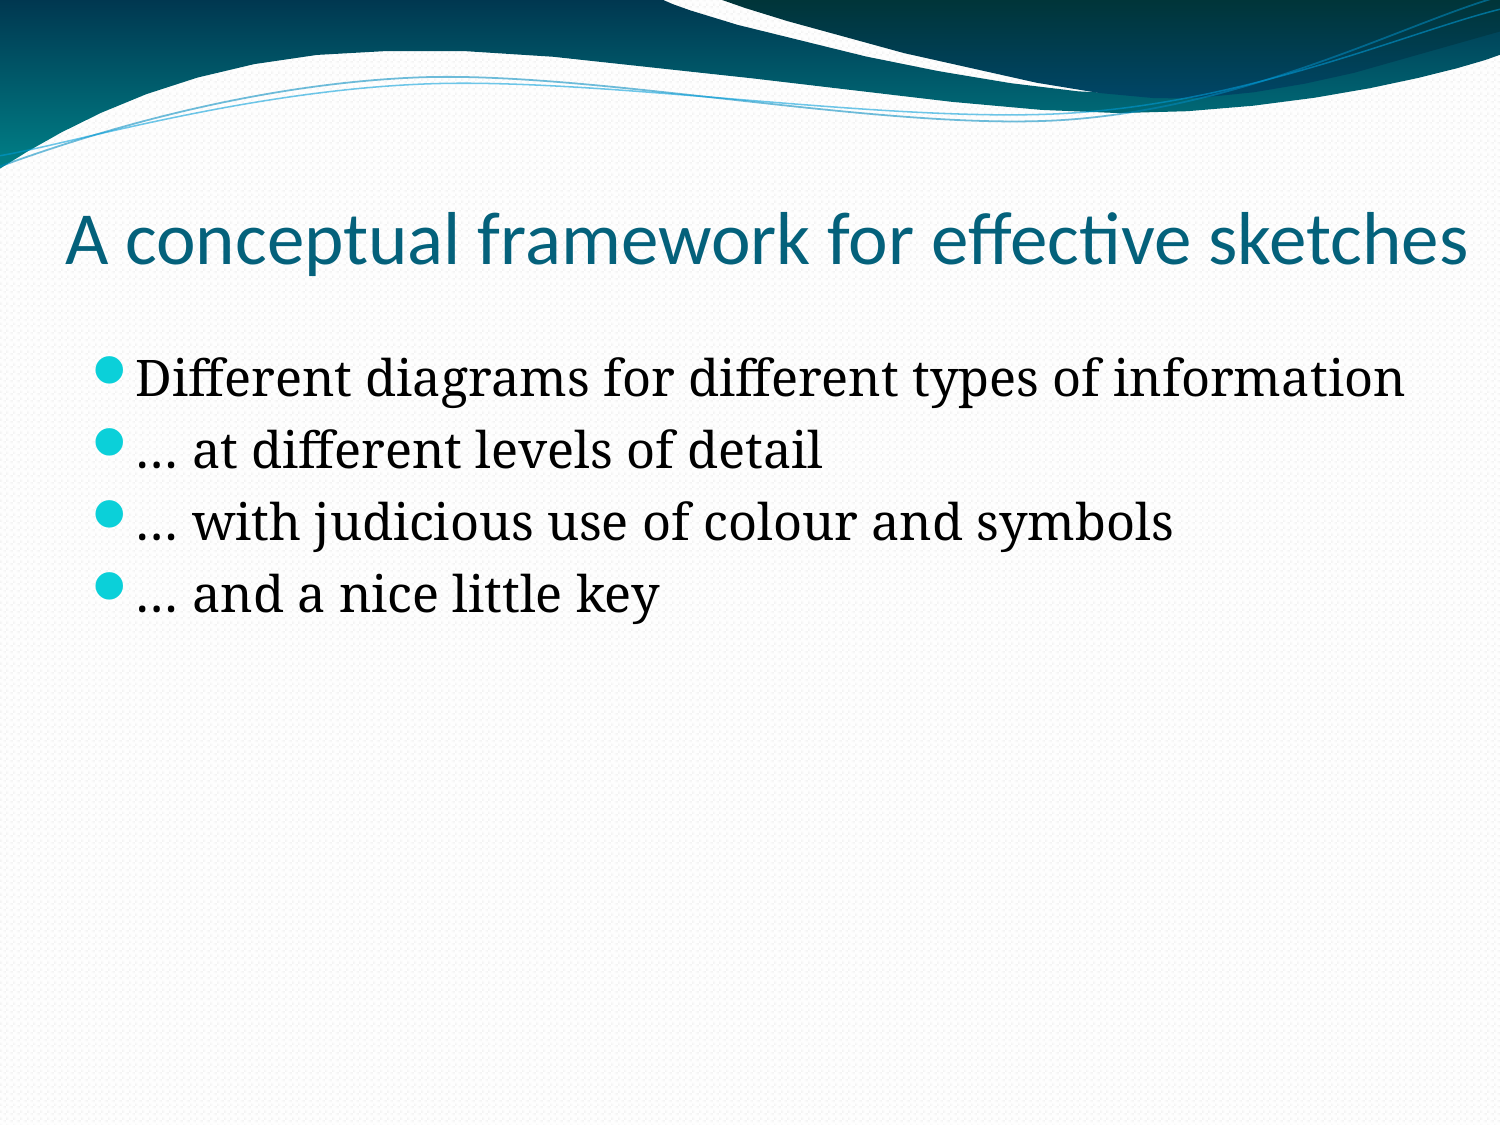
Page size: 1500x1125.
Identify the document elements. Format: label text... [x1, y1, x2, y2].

title A conceptual framework for effective sketches [64, 137, 1490, 280]
list Different diagrams for different types of information … at different levels of detail … with judicious use of colour and symbols … and a nice little key [76, 338, 1427, 669]
